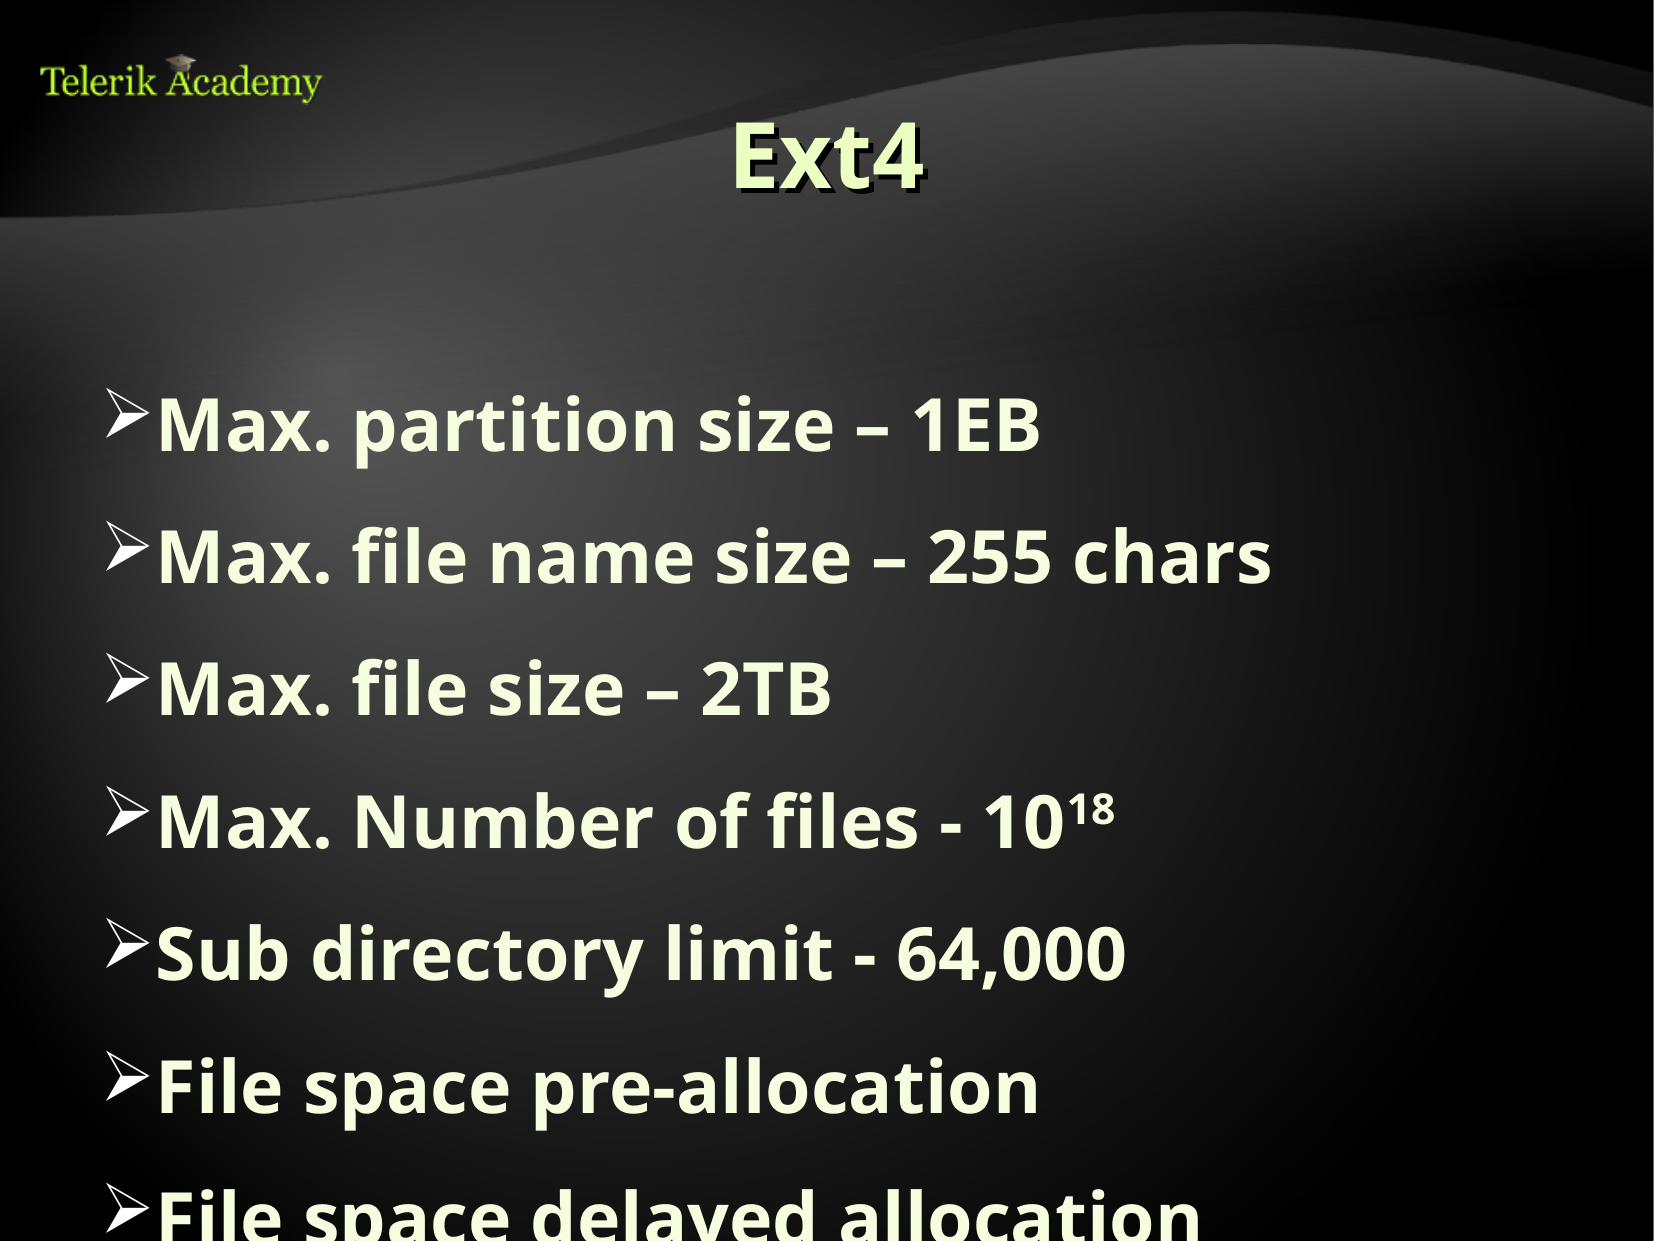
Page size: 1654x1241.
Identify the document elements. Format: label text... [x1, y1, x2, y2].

list Max. partition size – 1EB Max. file name size – 255 chars Max. file size – 2TB Max. Number of files - 1018 Sub directory limit - 64,000 File space pre-allocation File space delayed allocation [82, 240, 1538, 1241]
title Ext4 [82, 49, 1571, 257]
picture [0, 0, 1654, 1241]
